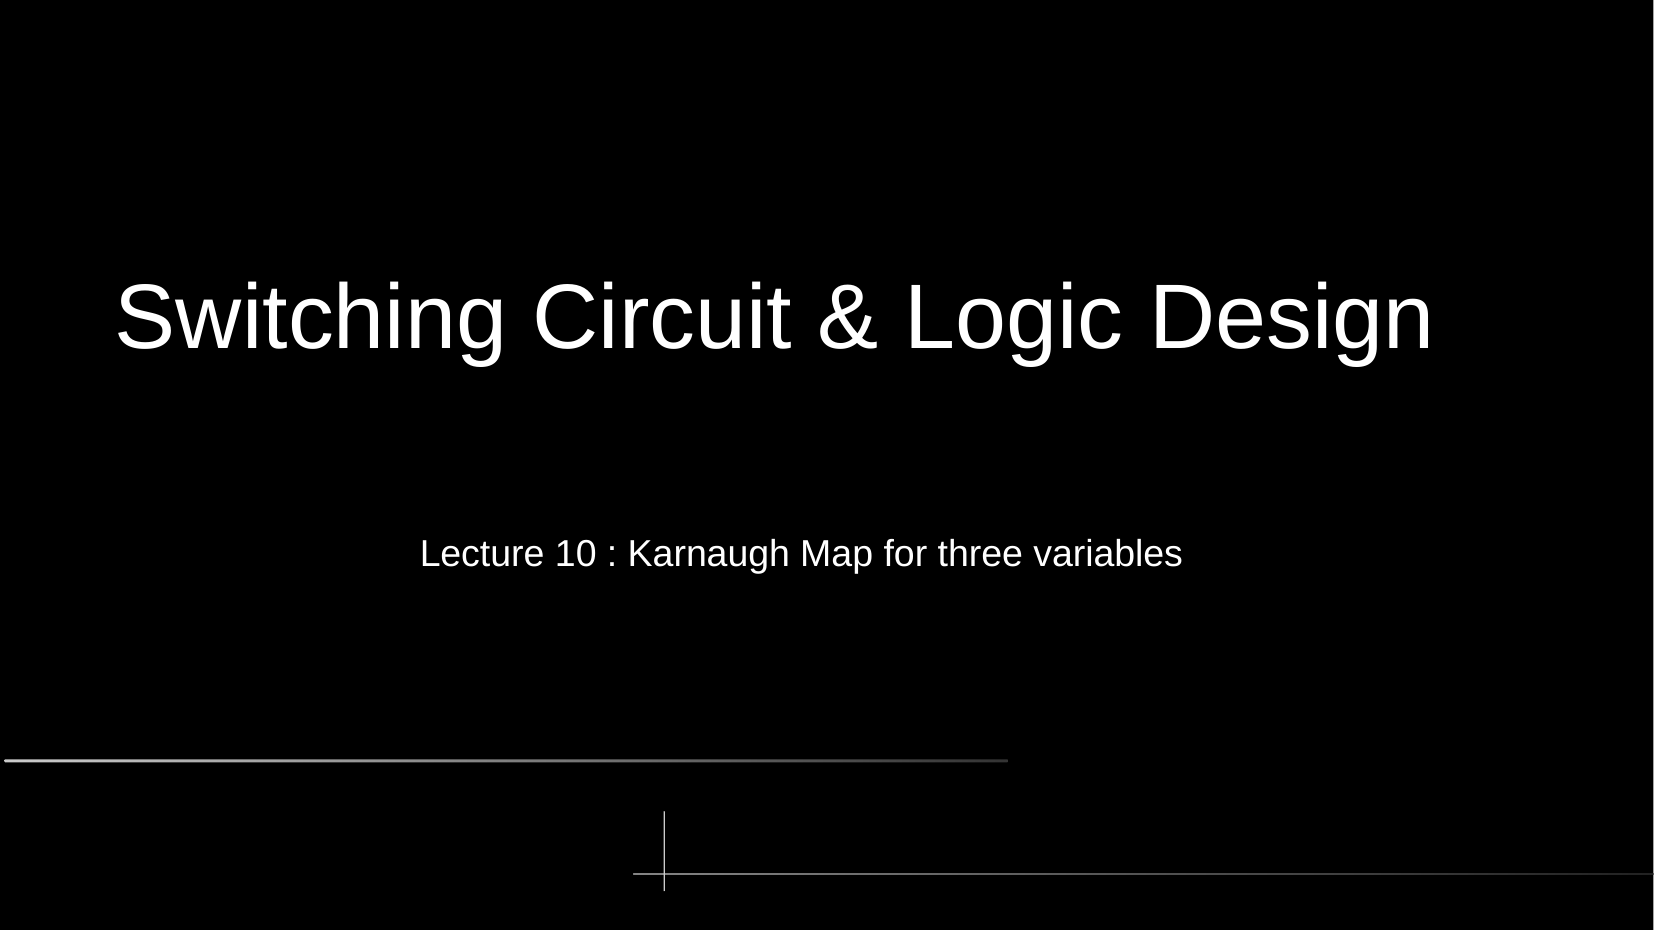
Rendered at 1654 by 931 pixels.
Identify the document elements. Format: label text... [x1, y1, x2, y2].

text_box Lecture 10 : Karnaugh Map for three variables [405, 525, 1200, 582]
title Switching Circuit & Logic Design [37, 262, 1514, 371]
